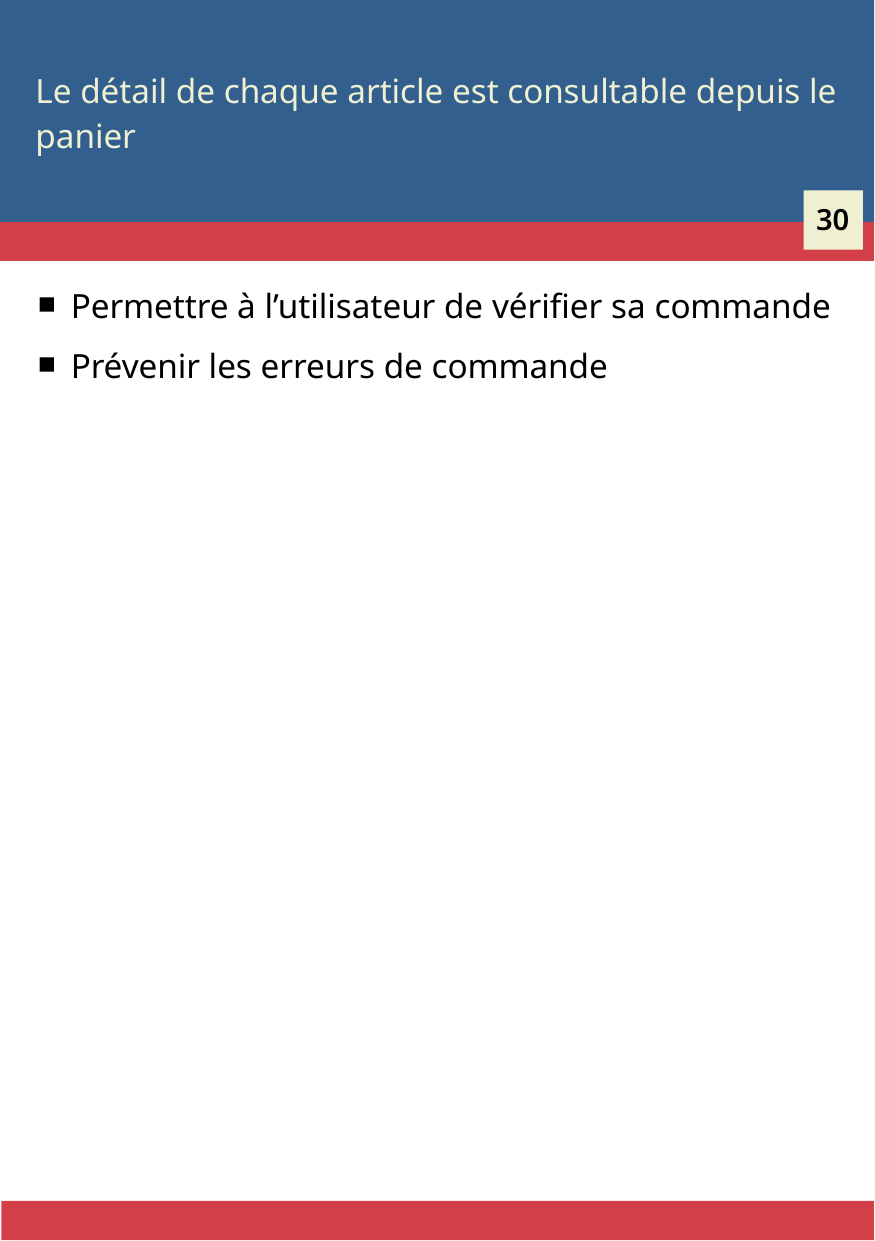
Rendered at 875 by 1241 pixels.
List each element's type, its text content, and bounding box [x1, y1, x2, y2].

list Permettre à l’utilisateur de vérifier sa commande Prévenir les erreurs de commande [23, 283, 839, 1111]
text_box 30 [803, 188, 863, 249]
title Le détail de chaque article est consultable depuis le panier [35, 13, 839, 213]
